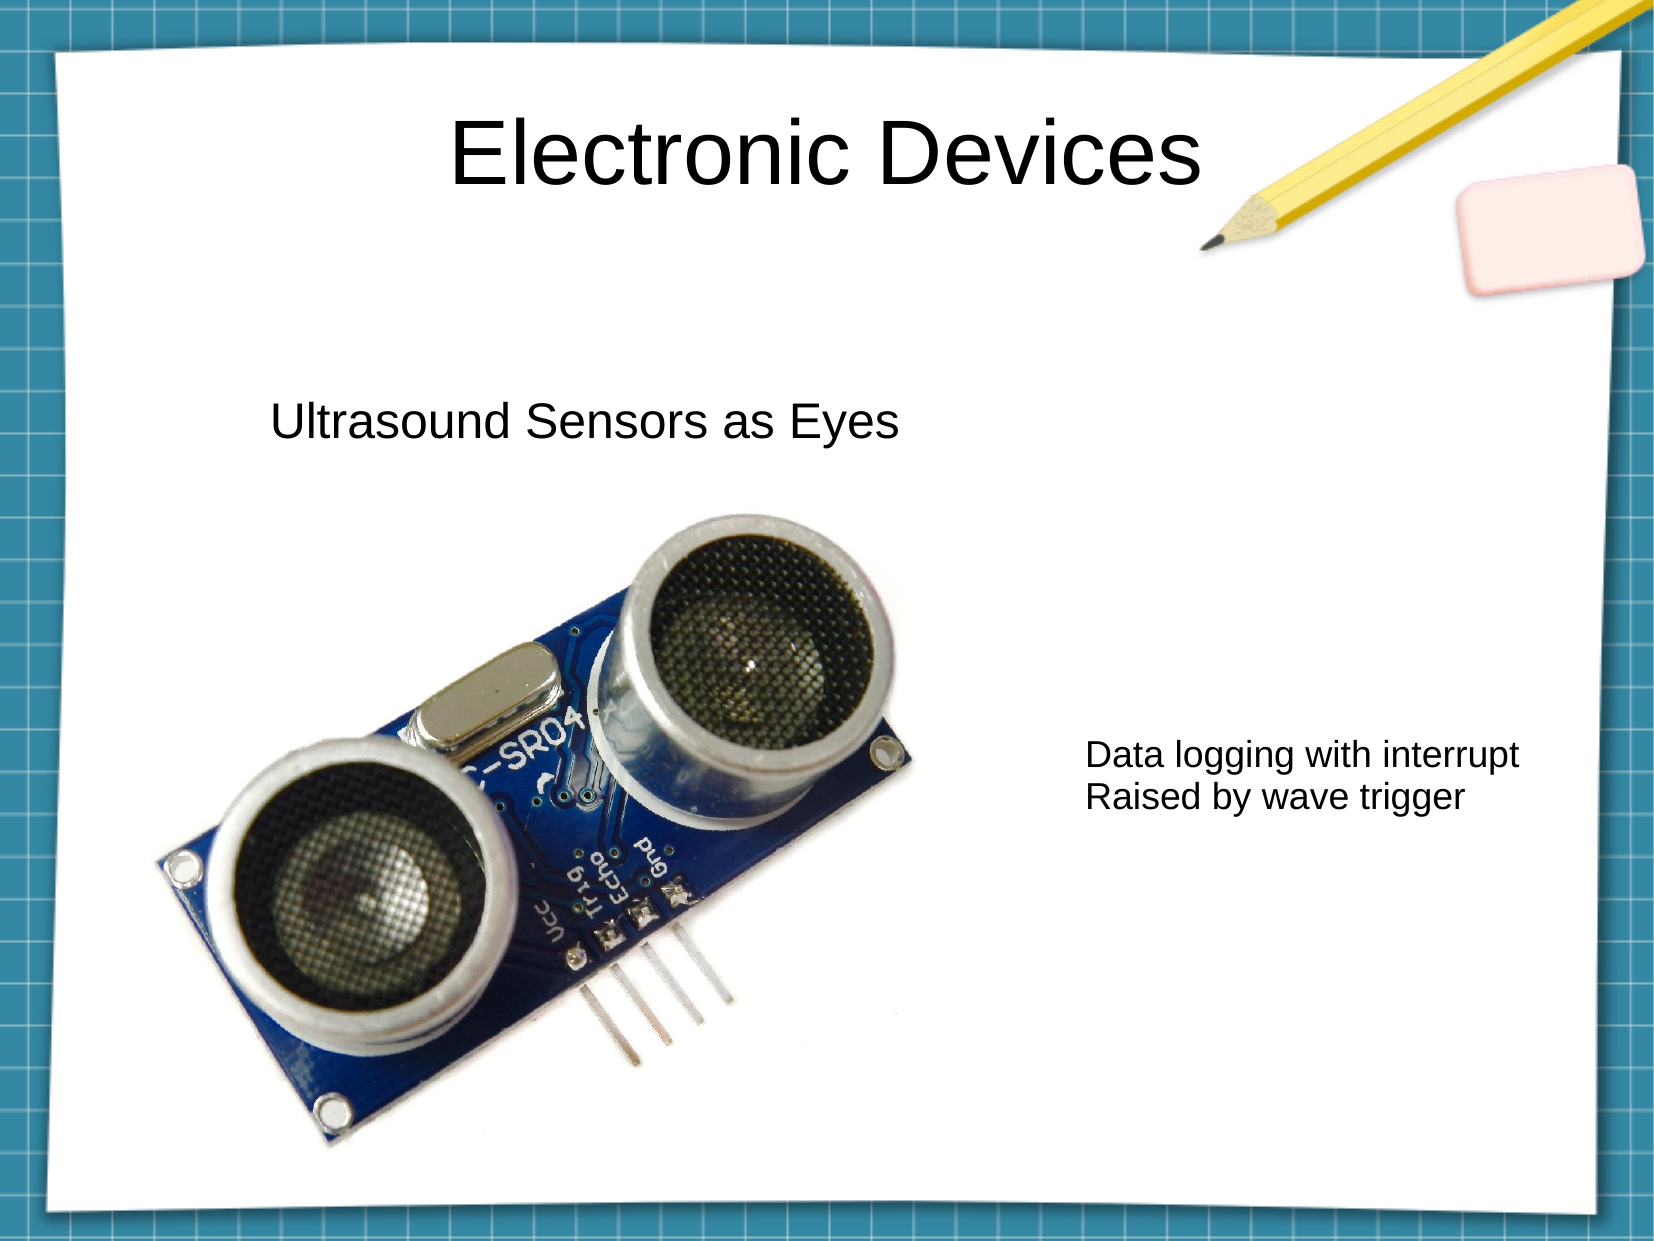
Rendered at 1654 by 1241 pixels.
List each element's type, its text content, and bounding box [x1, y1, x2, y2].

text_box Data logging with interrupt Raised by wave trigger [1070, 726, 1546, 826]
title Electronic Devices [82, 49, 1571, 257]
text_box Ultrasound Sensors as Eyes [255, 385, 1186, 457]
picture [0, 0, 1654, 1241]
